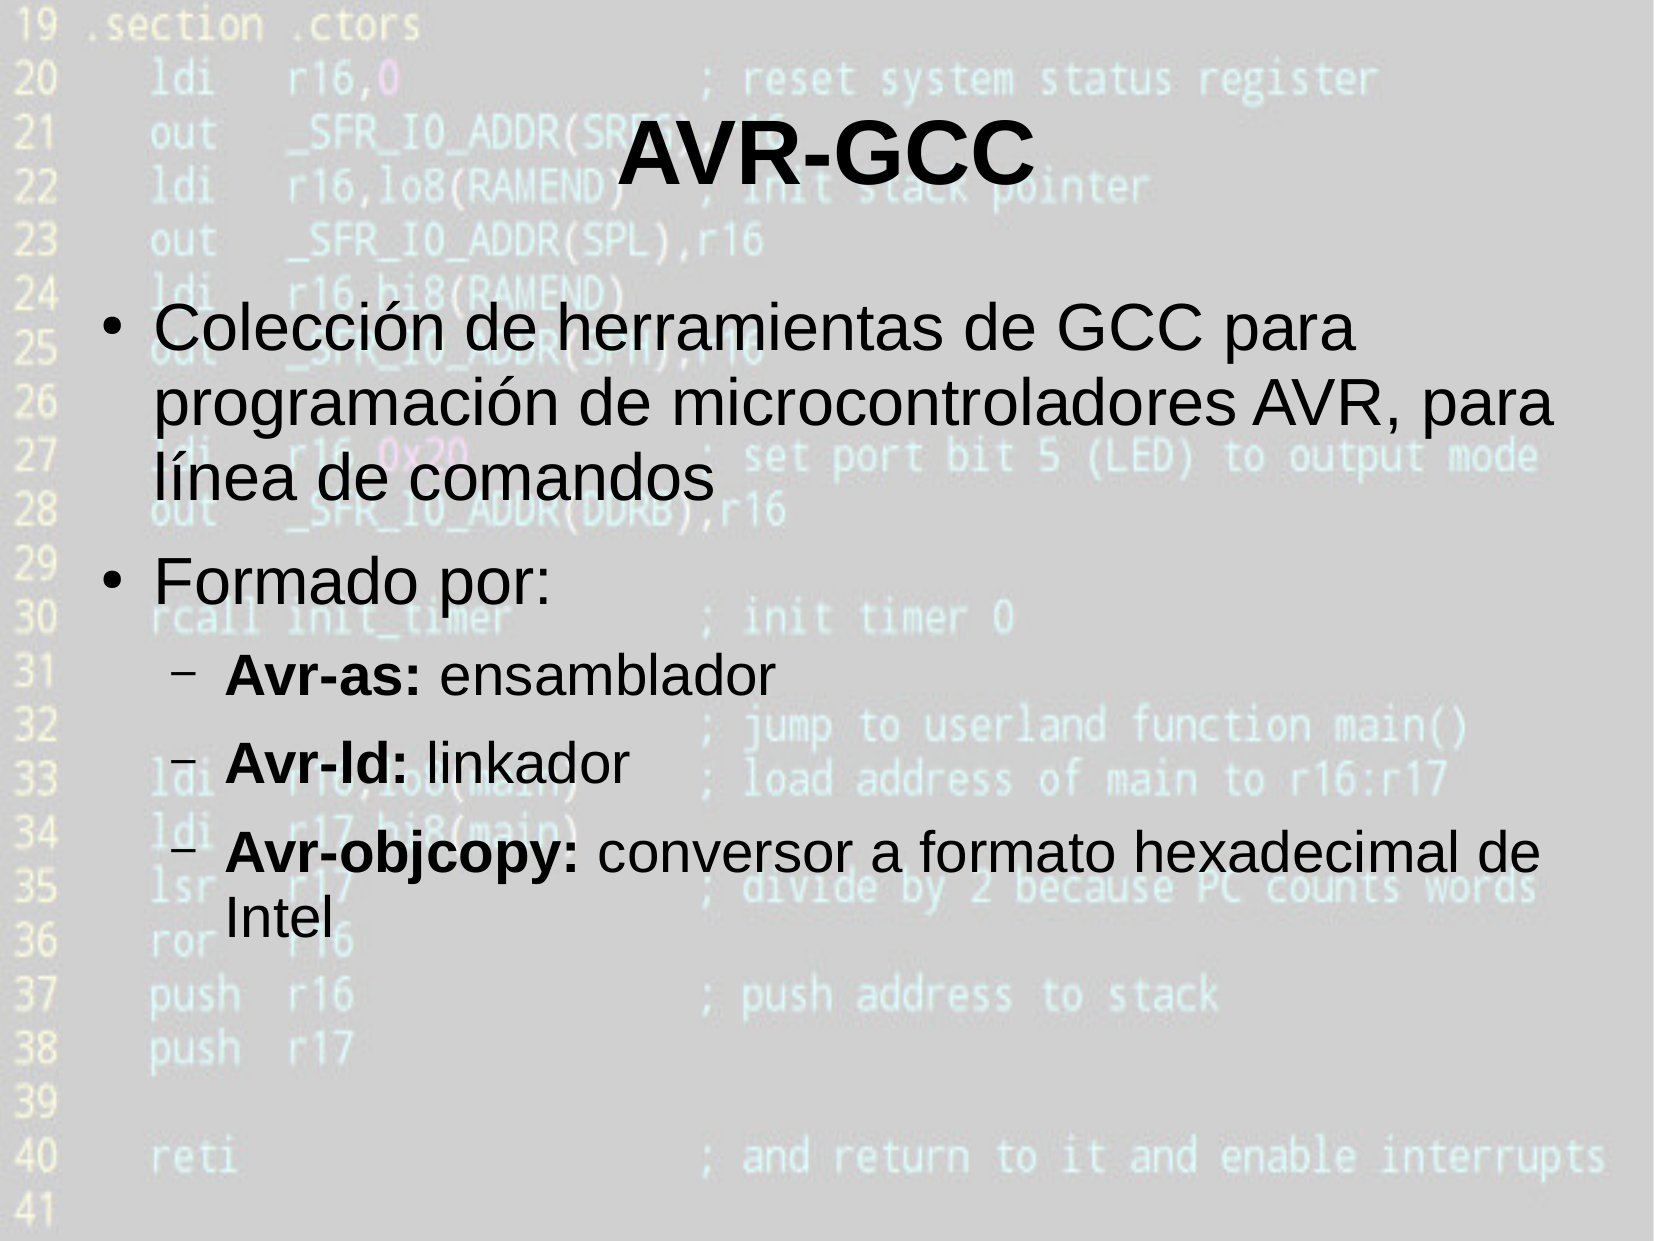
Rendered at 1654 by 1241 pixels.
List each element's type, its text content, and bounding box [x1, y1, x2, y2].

picture [0, 0, 1654, 1241]
list Colección de herramientas de GCC para programación de microcontroladores AVR, para línea de comandos Formado por: Avr-as: ensamblador Avr-ld: linkador Avr-objcopy: conversor a formato hexadecimal de Intel [82, 290, 1571, 1010]
title AVR-GCC [82, 49, 1571, 257]
